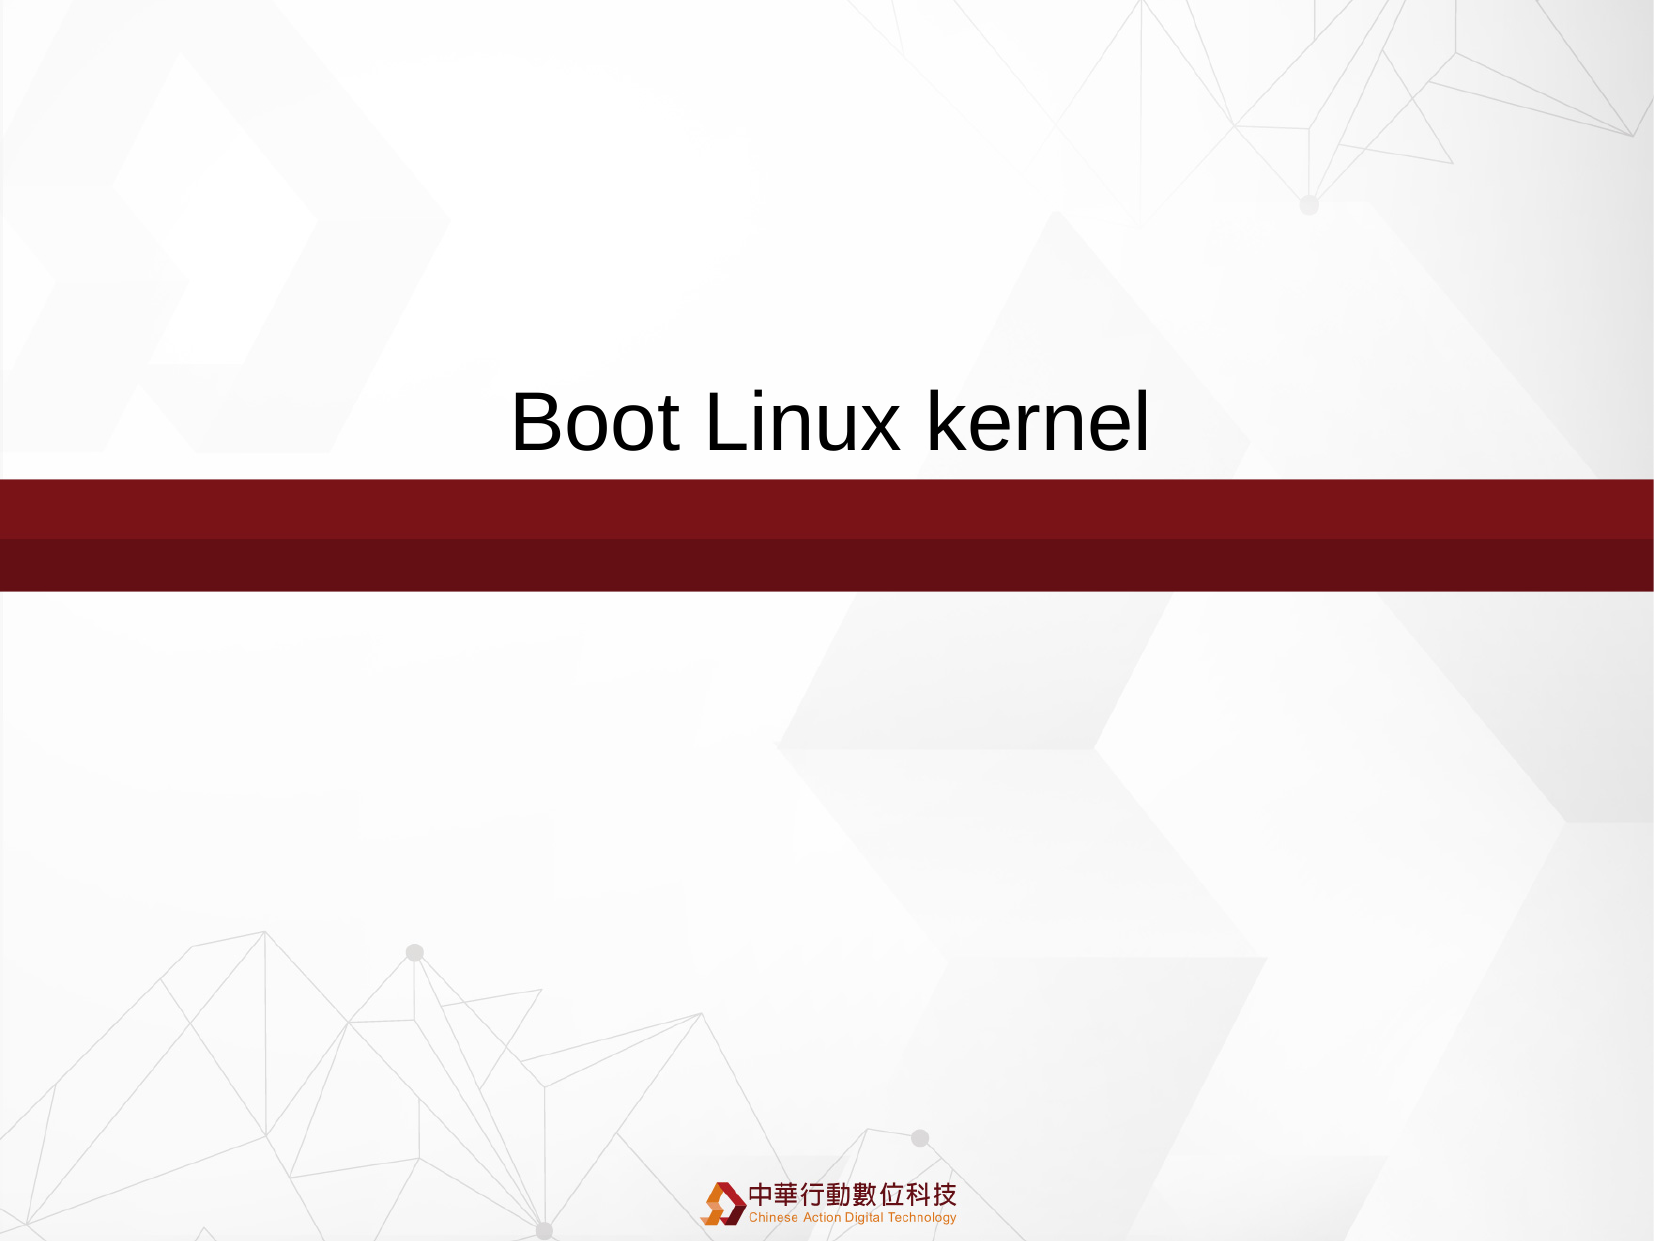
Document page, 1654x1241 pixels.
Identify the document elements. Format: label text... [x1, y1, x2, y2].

picture [0, 0, 1654, 1241]
title Boot Linux kernel [86, 317, 1576, 526]
